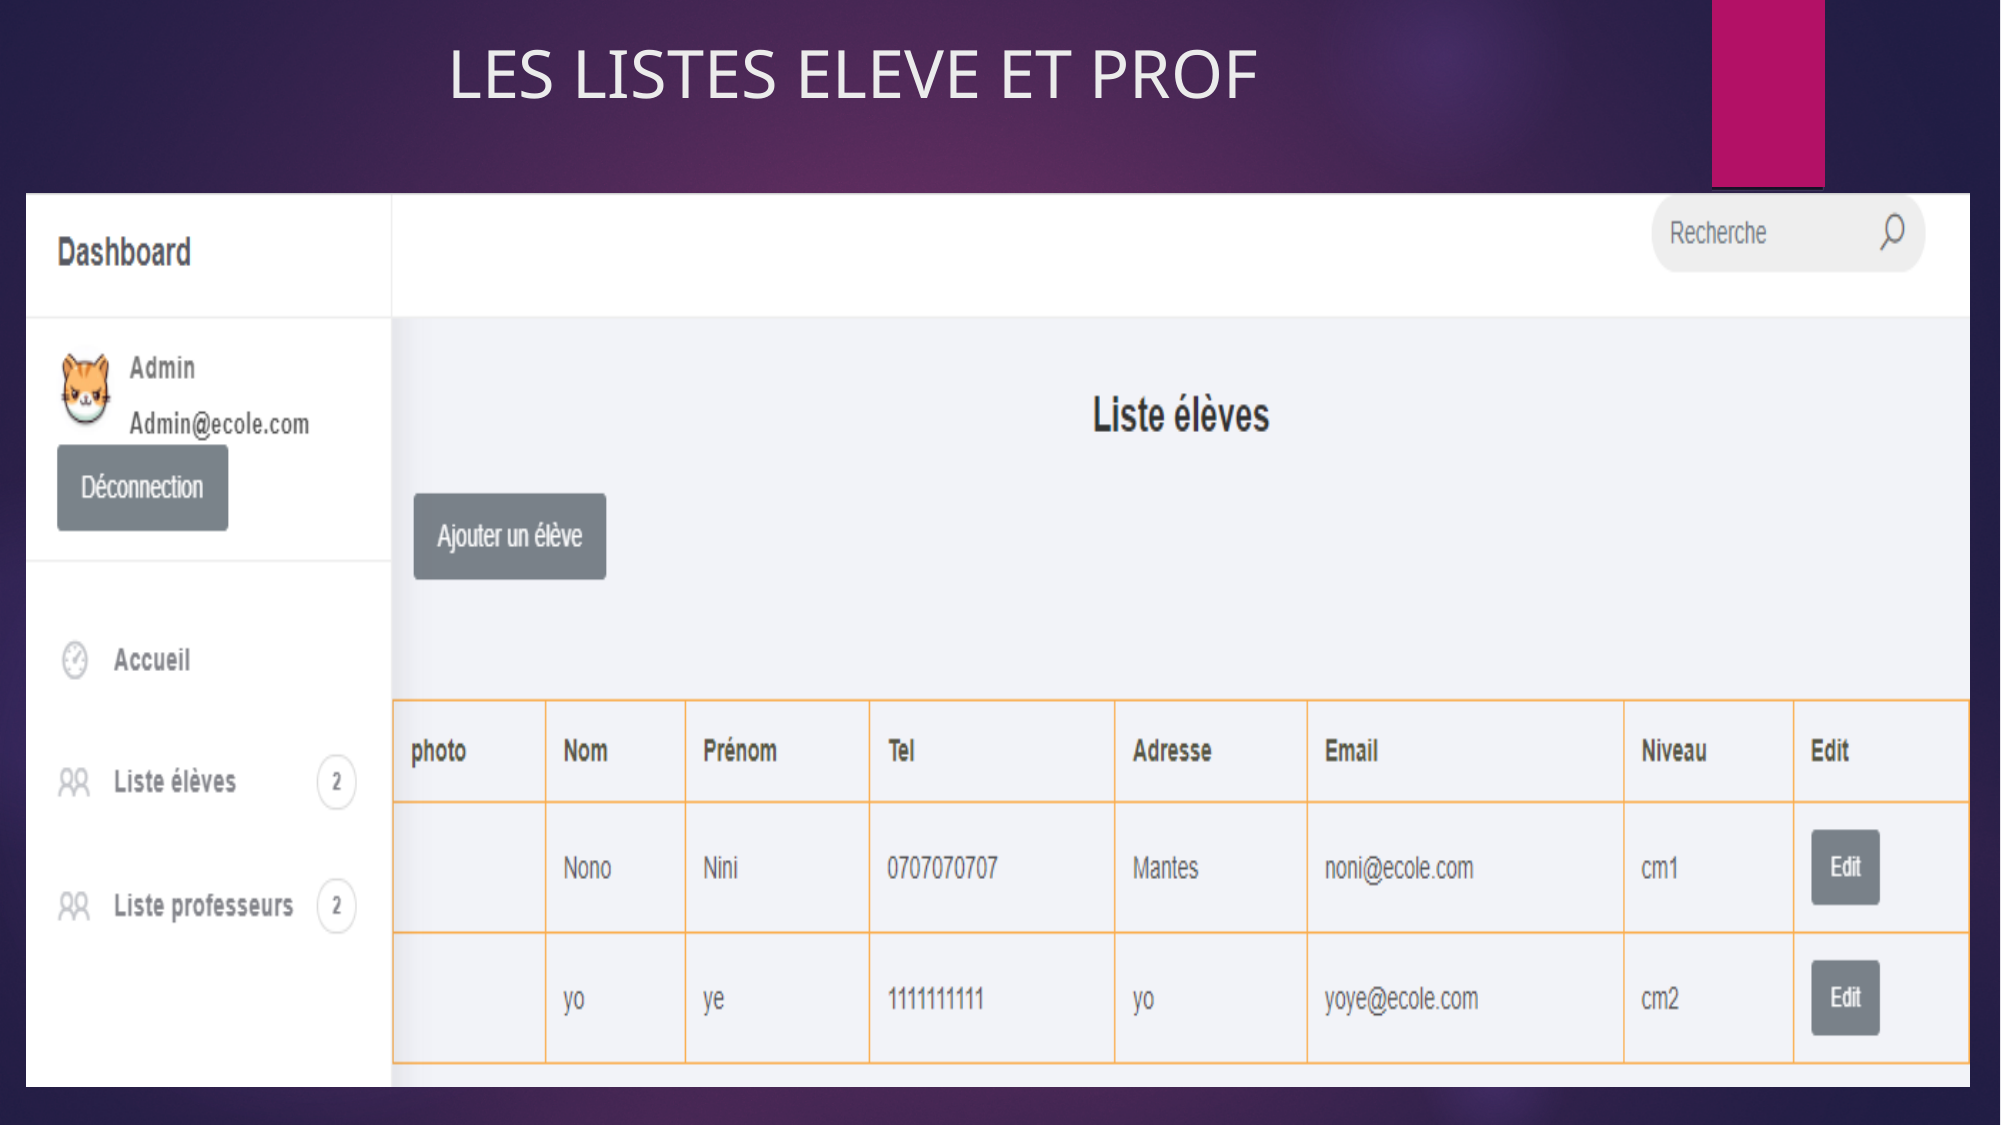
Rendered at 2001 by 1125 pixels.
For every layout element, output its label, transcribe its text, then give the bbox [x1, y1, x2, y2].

title LES LISTES ELEVE ET PROF [432, 16, 1414, 120]
picture [26, 193, 1970, 1087]
